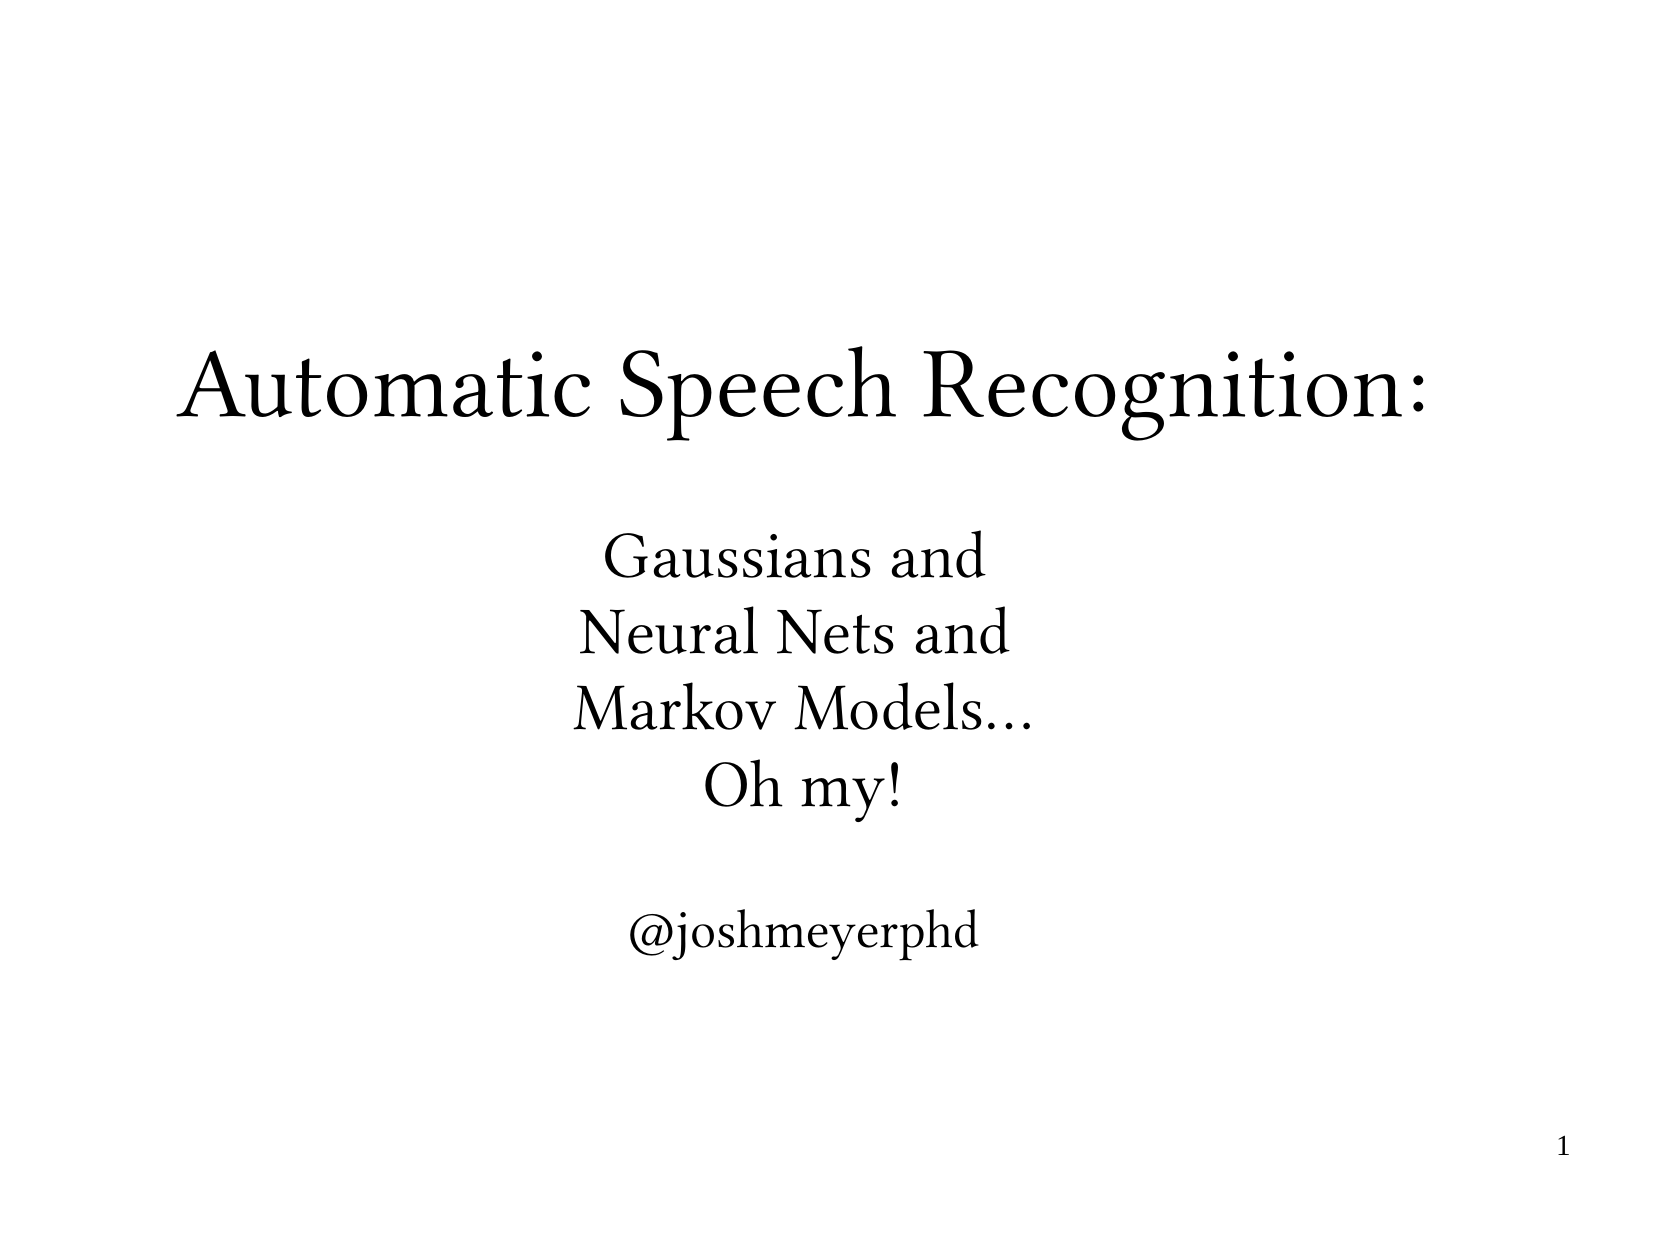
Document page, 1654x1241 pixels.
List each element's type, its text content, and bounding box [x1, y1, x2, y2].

subtitle Automatic Speech Recognition: Gaussians and Neural Nets and Markov Models… Oh my! @joshmeyerphd [60, 72, 1549, 1216]
